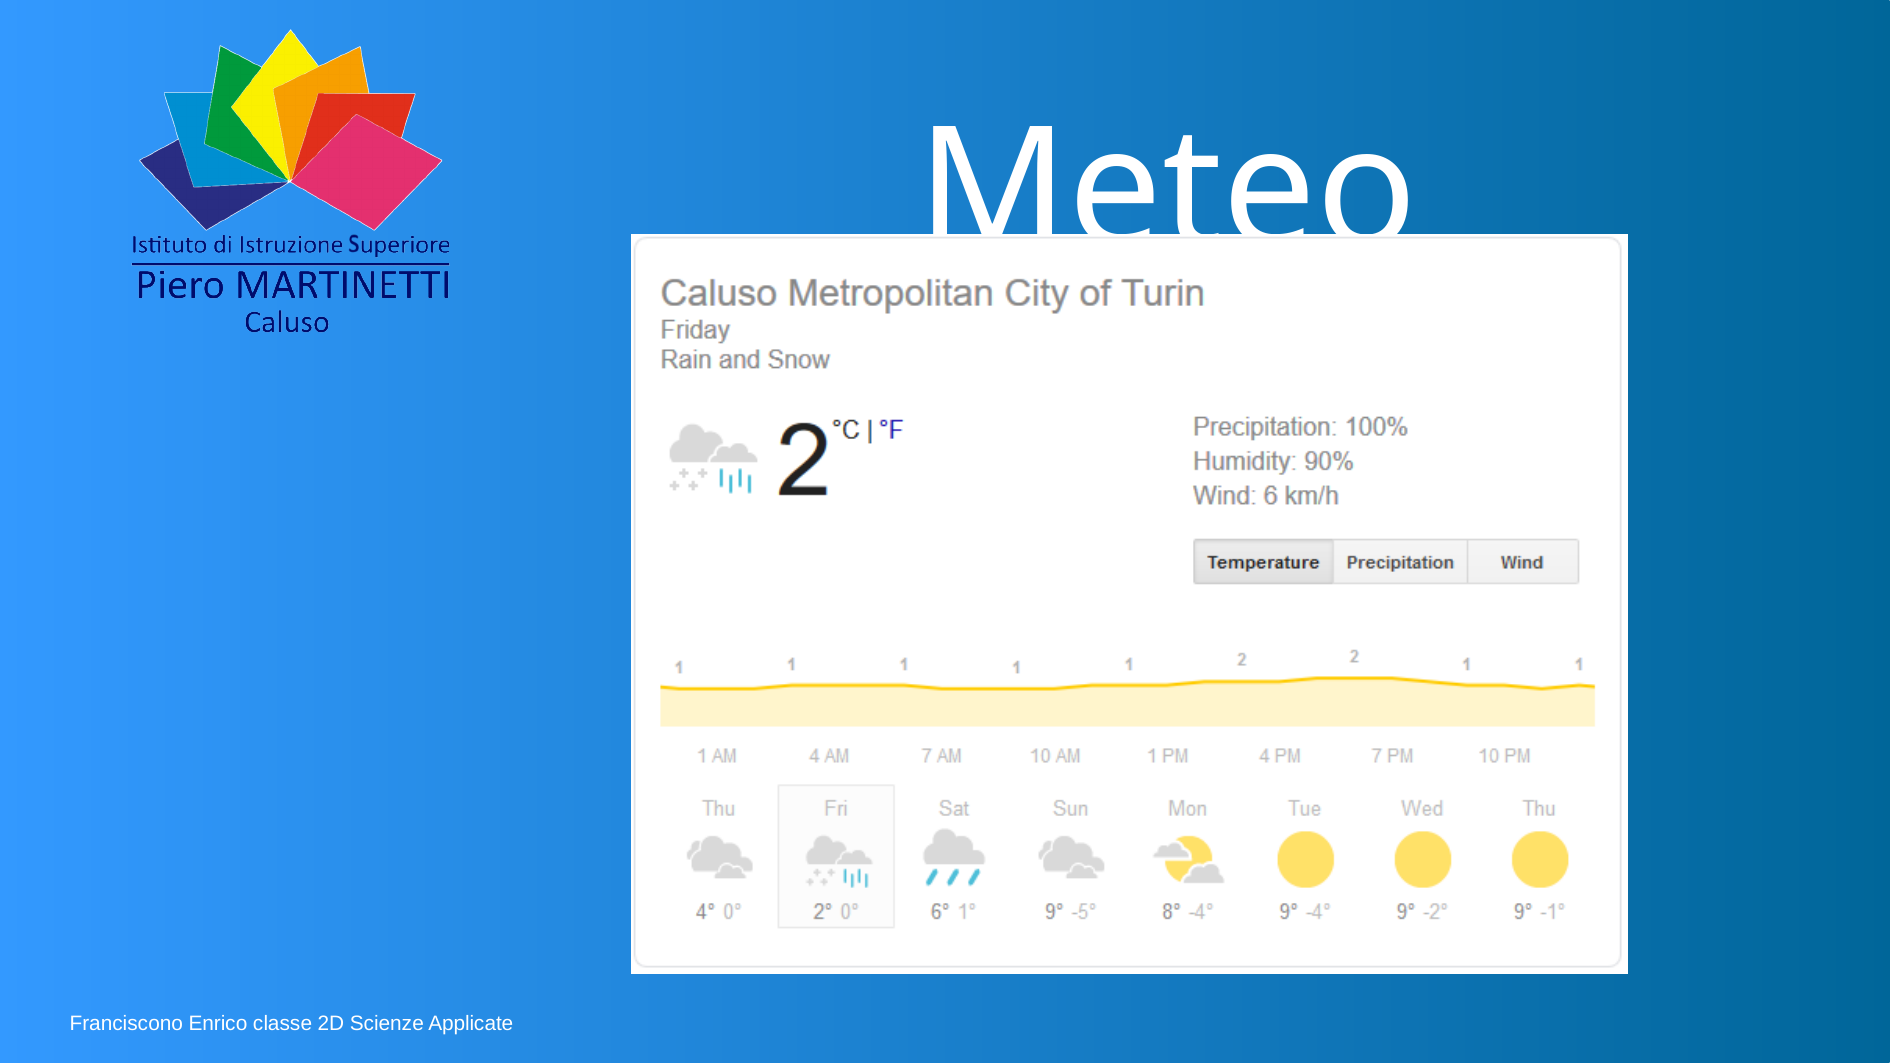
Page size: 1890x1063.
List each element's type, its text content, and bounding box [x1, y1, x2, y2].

picture [631, 234, 1628, 974]
picture [0, 23, 591, 355]
text_box Meteo [591, 59, 1760, 268]
text_box Franciscono Enrico classe 2D Scienze Applicate [54, 1004, 628, 1063]
